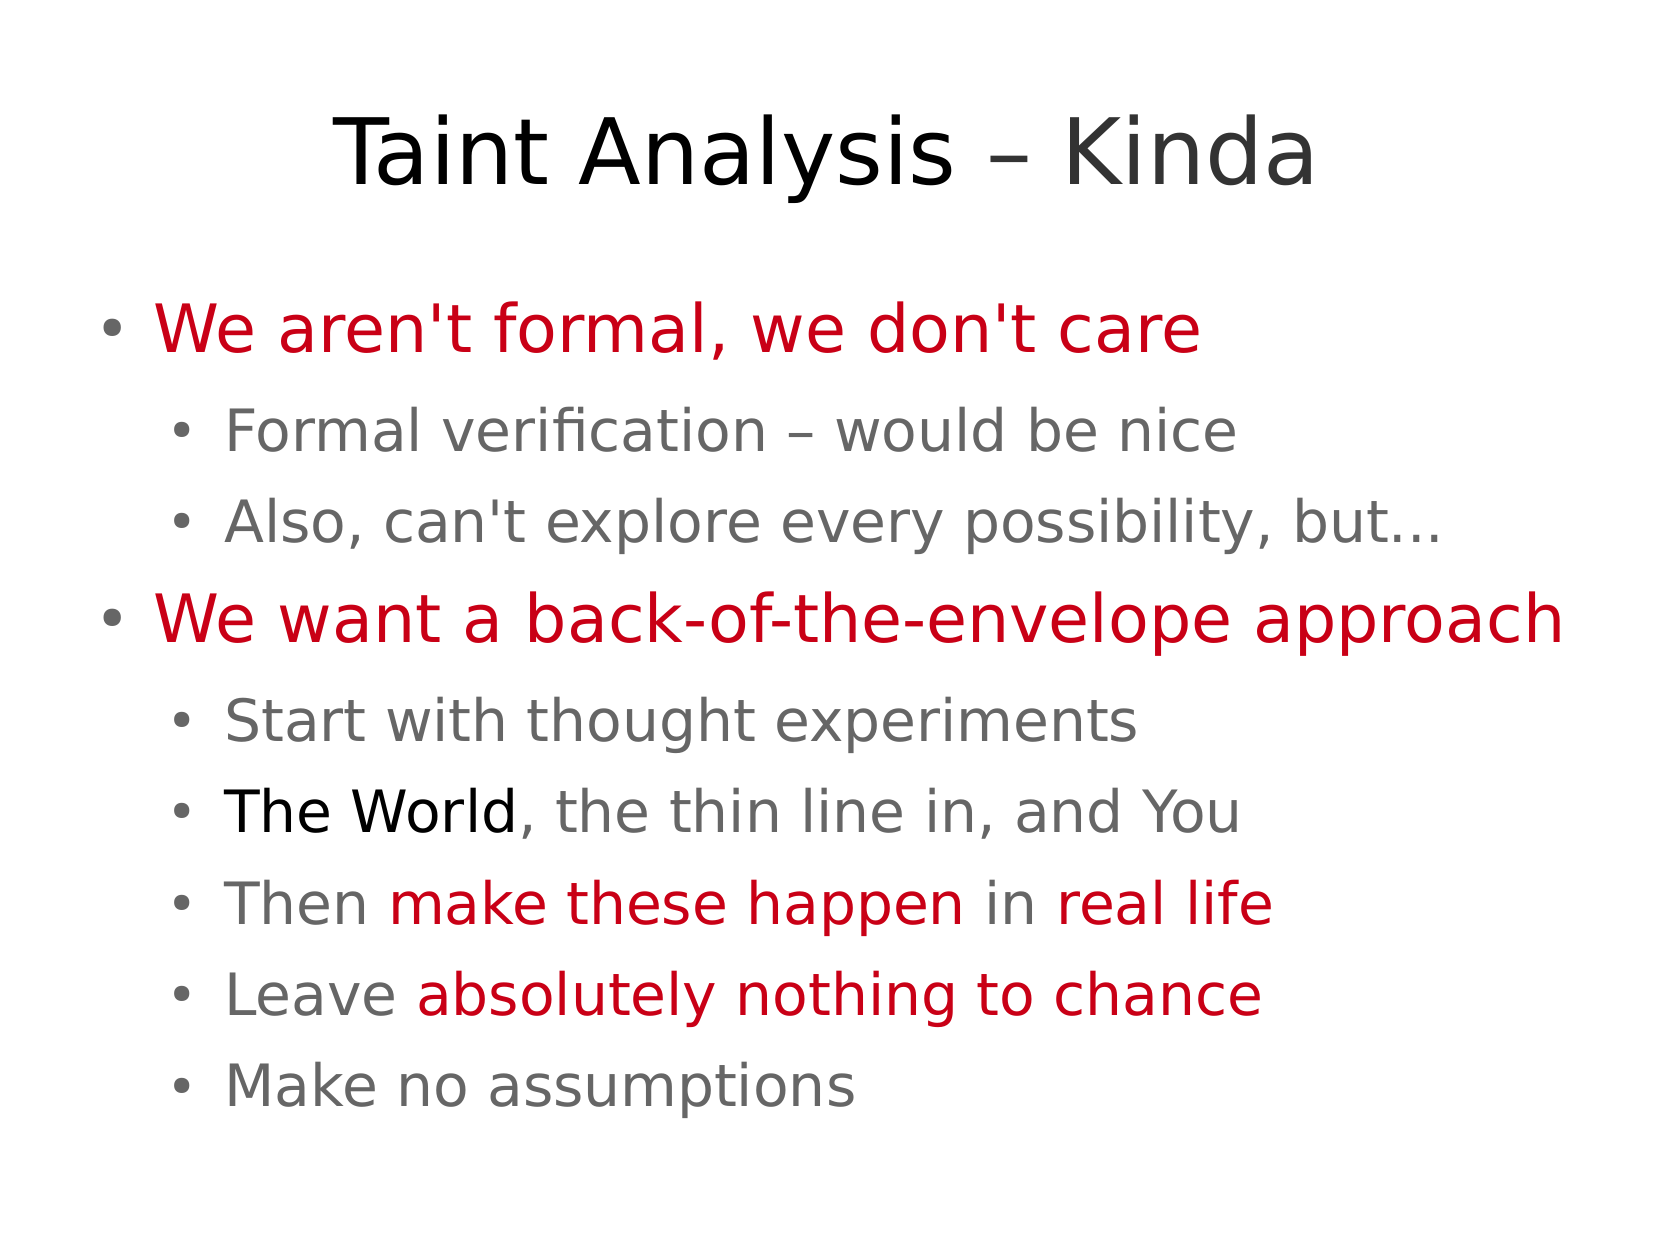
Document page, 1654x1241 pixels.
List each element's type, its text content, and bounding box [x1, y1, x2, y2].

list We aren't formal, we don't care Formal verification – would be nice Also, can't explore every possibility, but... We want a back-of-the-envelope approach Start with thought experiments The World, the thin line in, and You Then make these happen in real life Leave absolutely nothing to chance Make no assumptions [82, 290, 1571, 1109]
title Taint Analysis – Kinda [82, 56, 1571, 250]
